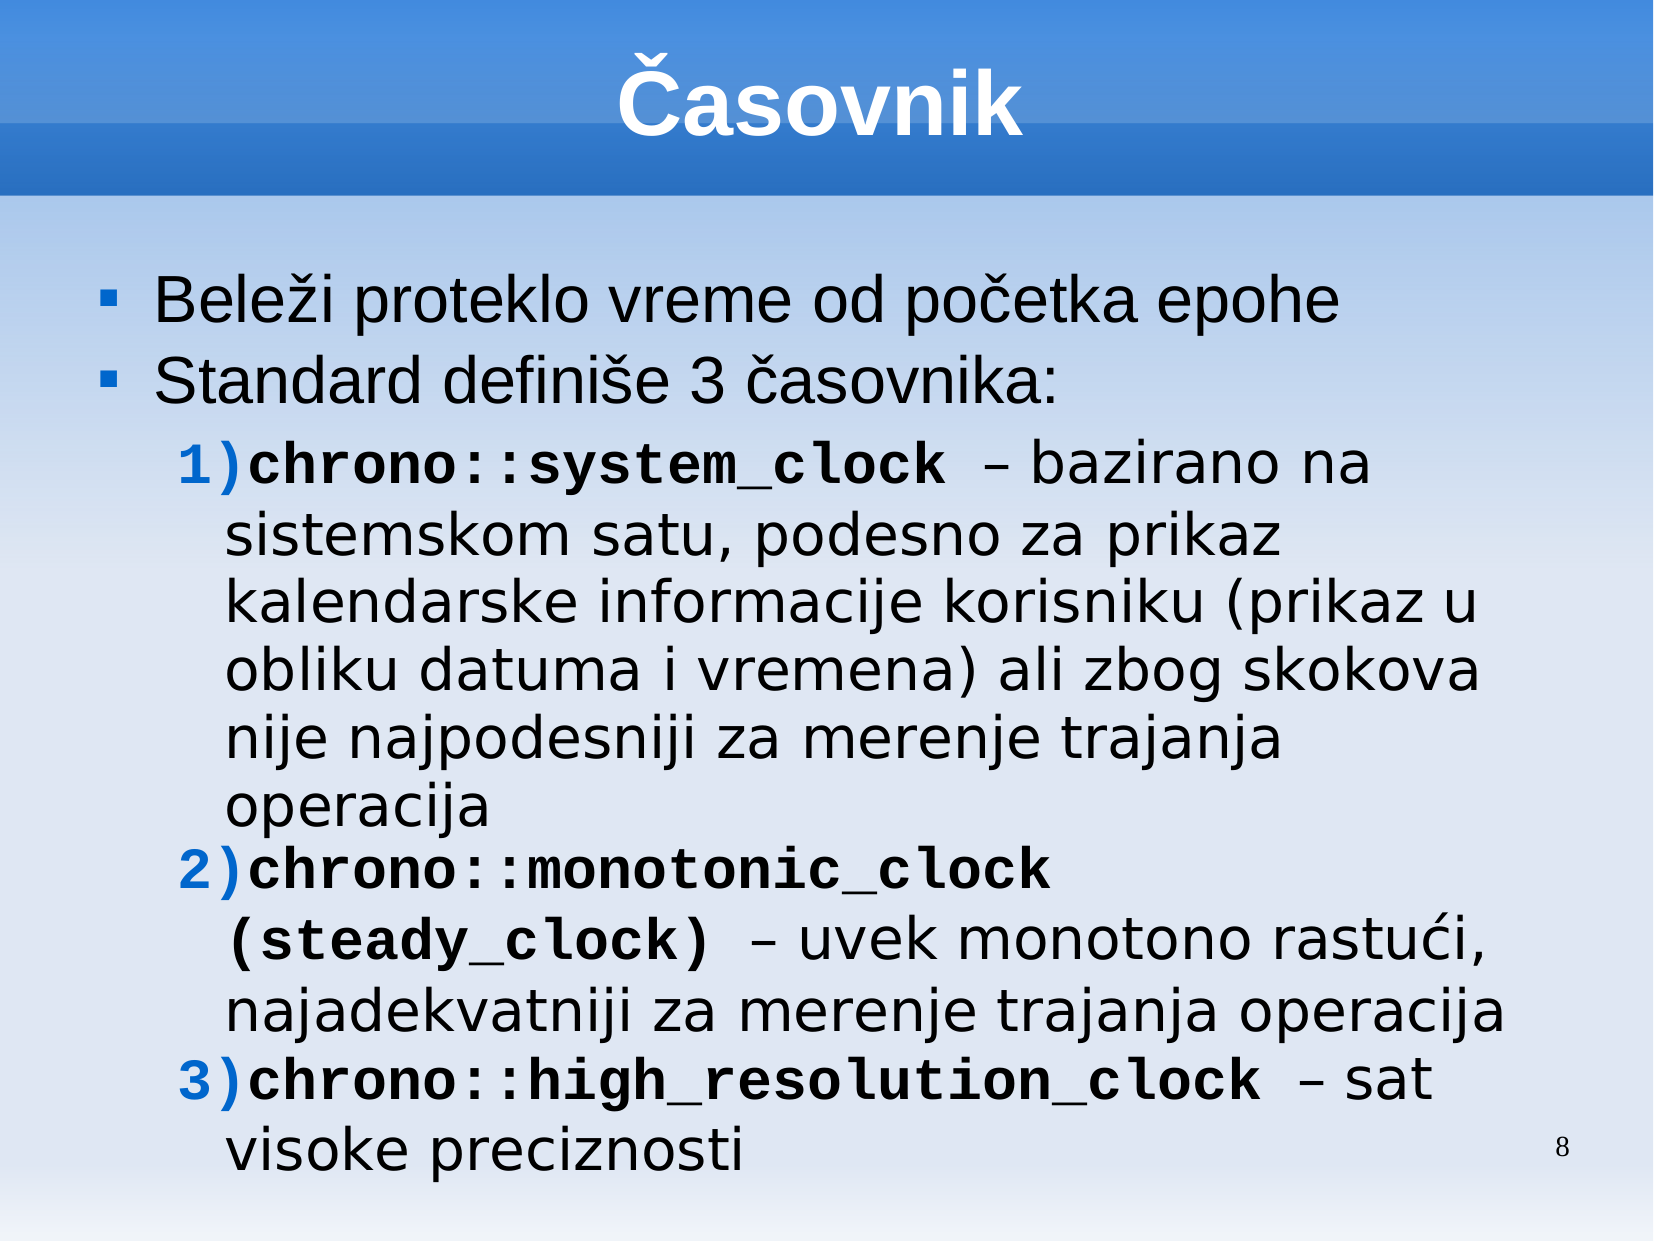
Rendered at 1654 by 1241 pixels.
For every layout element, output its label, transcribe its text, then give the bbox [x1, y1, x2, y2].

title Časovnik [76, 0, 1565, 208]
picture [0, 0, 1654, 1241]
list Beleži proteklo vreme od početka epohe Standard definiše 3 časovnika: chrono::system_clock – bazirano na sistemskom satu, podesno za prikaz kalendarske informacije korisniku (prikaz u obliku datuma i vremena) ali zbog skokova nije najpodesniji za merenje trajanja operacija chrono::monotonic_clock (steady_clock) – uvek monotono rastući, najadekvatniji za merenje trajanja operacija chrono::high_resolution_clock – sat visoke preciznosti [82, 262, 1571, 1241]
